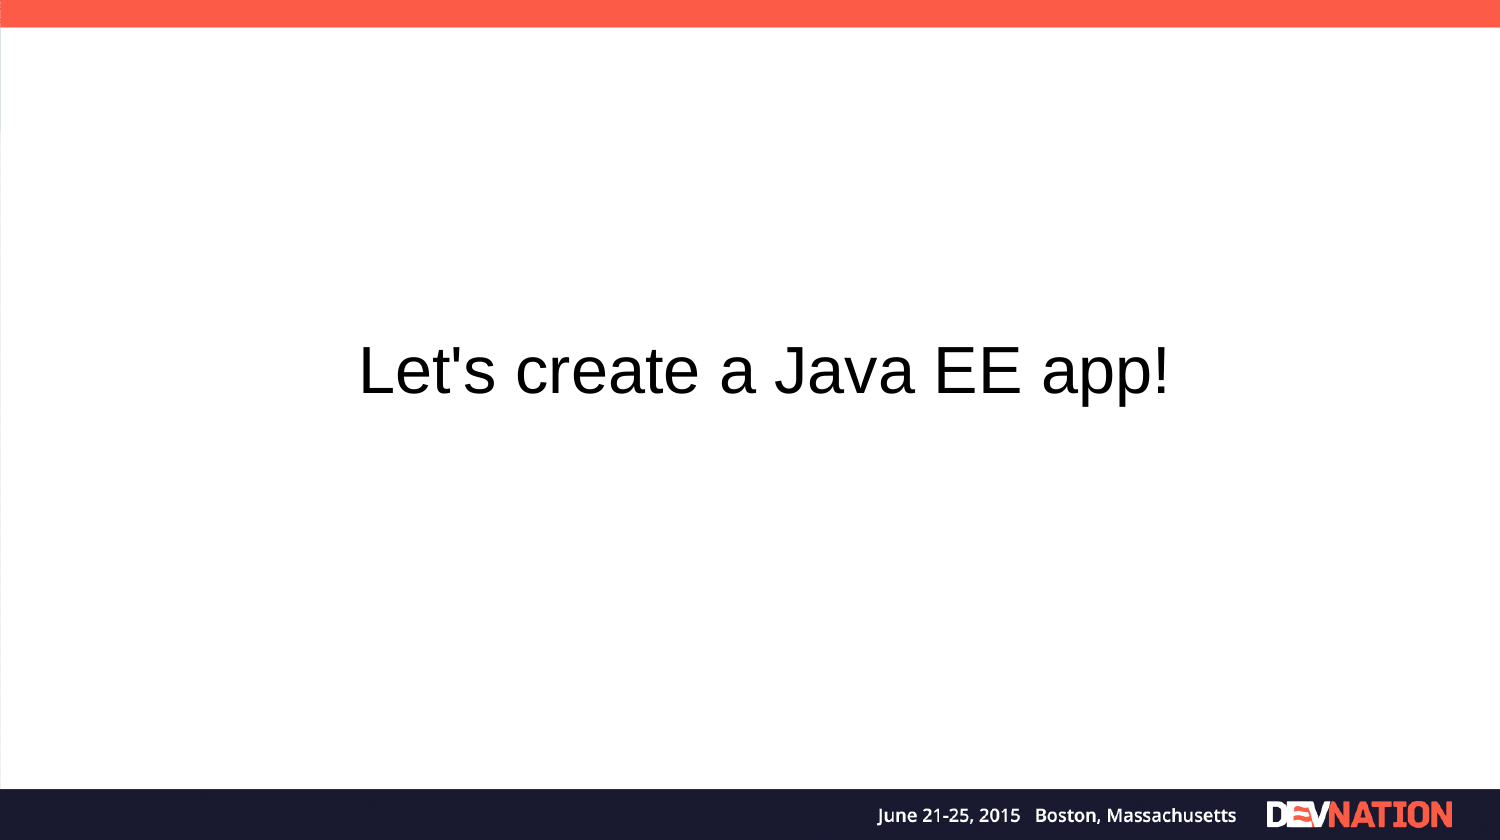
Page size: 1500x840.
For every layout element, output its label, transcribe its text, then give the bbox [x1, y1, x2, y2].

subtitle Let's create a Java EE app! [90, 44, 1440, 696]
picture [0, 0, 1500, 840]
